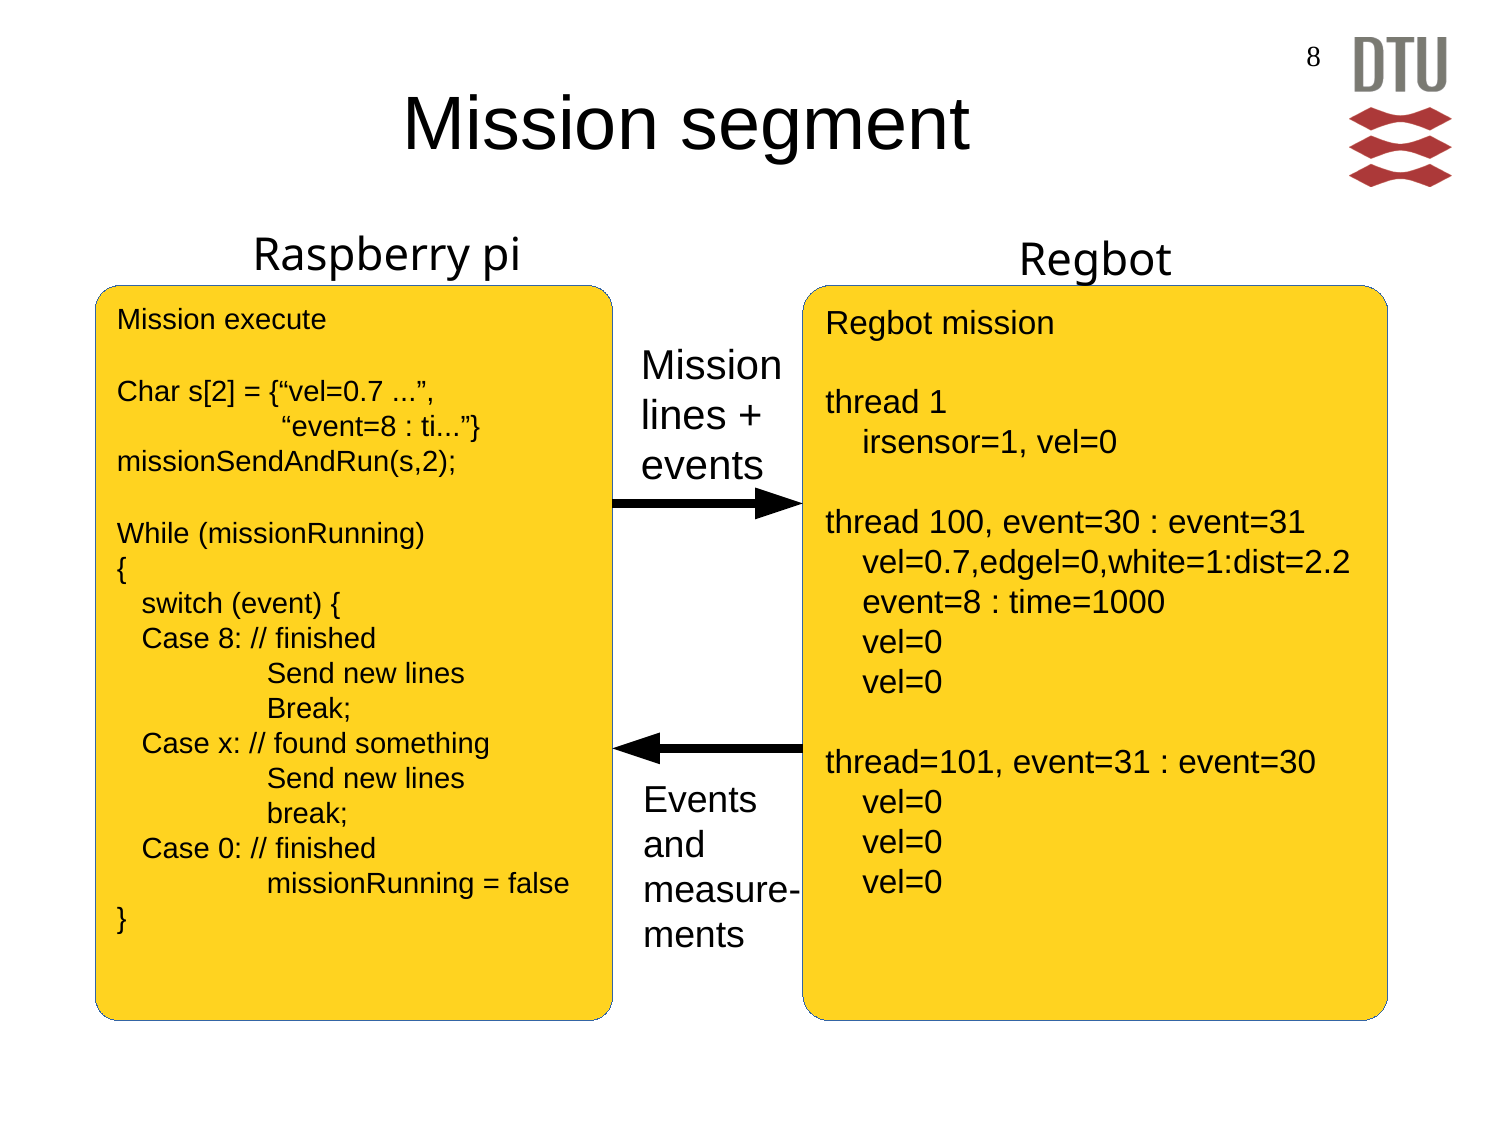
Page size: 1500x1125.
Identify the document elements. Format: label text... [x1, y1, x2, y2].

text_box Raspberry pi [237, 217, 554, 287]
text_box Regbot mission thread 1 irsensor=1, vel=0 thread 100, event=30 : event=31 vel=0.7,edgel=0,white=1:dist=2.2 event=8 : time=1000 vel=0 vel=0 thread=101, event=31 : event=30 vel=0 vel=0 vel=0 [802, 285, 1388, 1021]
title Mission segment [54, 29, 1320, 218]
picture [1349, 37, 1452, 187]
text_box Mission execute Char s[2] = {“vel=0.7 ...”, “event=8 : ti...”} missionSendAndRun(s,2); While (missionRunning) { switch (event) { Case 8: // finished Send new lines Break; Case x: // found something Send new lines break; Case 0: // finished missionRunning = false } [95, 285, 613, 1021]
text_box Mission lines + events [625, 330, 798, 496]
text_box Events and measure- ments [628, 767, 816, 963]
text_box Regbot [1003, 223, 1193, 293]
